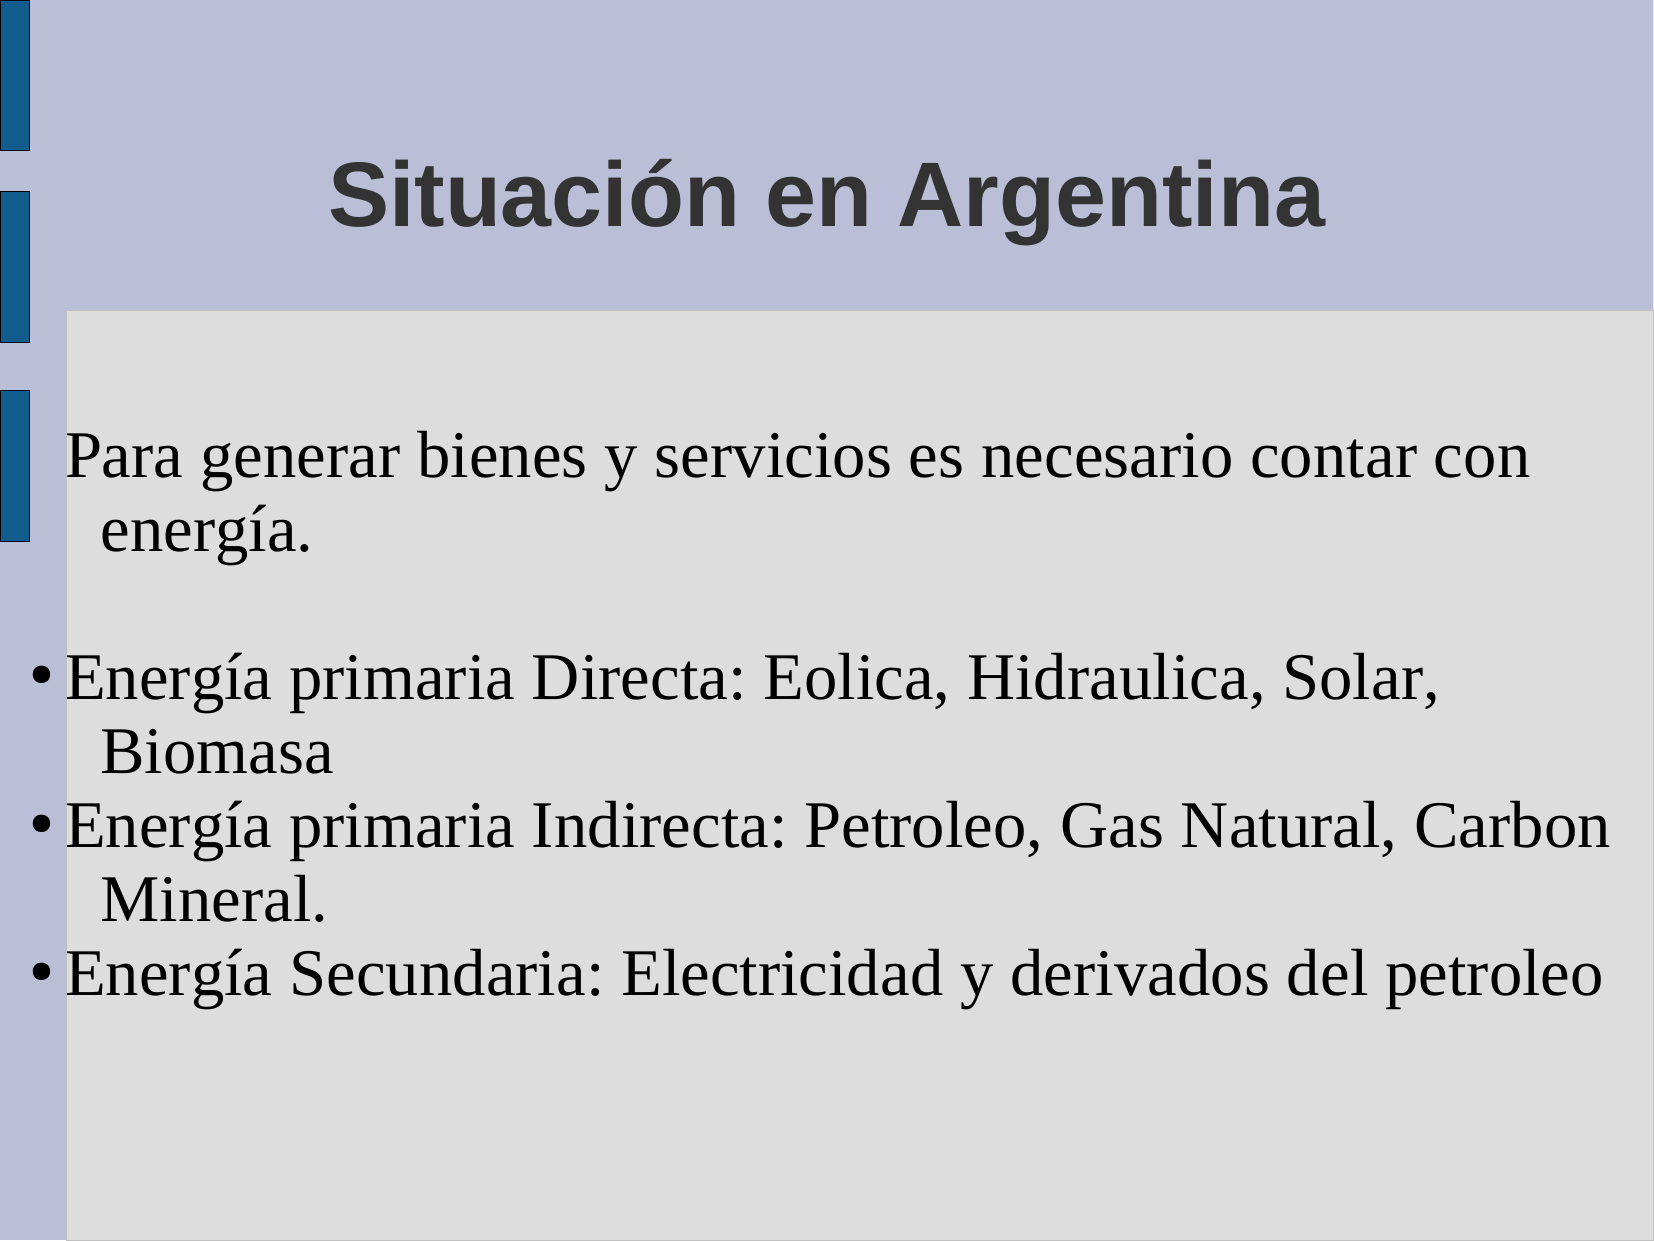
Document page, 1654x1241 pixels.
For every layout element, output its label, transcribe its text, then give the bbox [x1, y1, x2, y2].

title Situación en Argentina [121, 98, 1534, 291]
subtitle Para generar bienes y servicios es necesario contar con energía. Energía primaria Directa: Eolica, Hidraulica, Solar, Biomasa Energía primaria Indirecta: Petroleo, Gas Natural, Carbon Mineral. Energía Secundaria: Electricidad y derivados del petroleo [29, 354, 1625, 1074]
